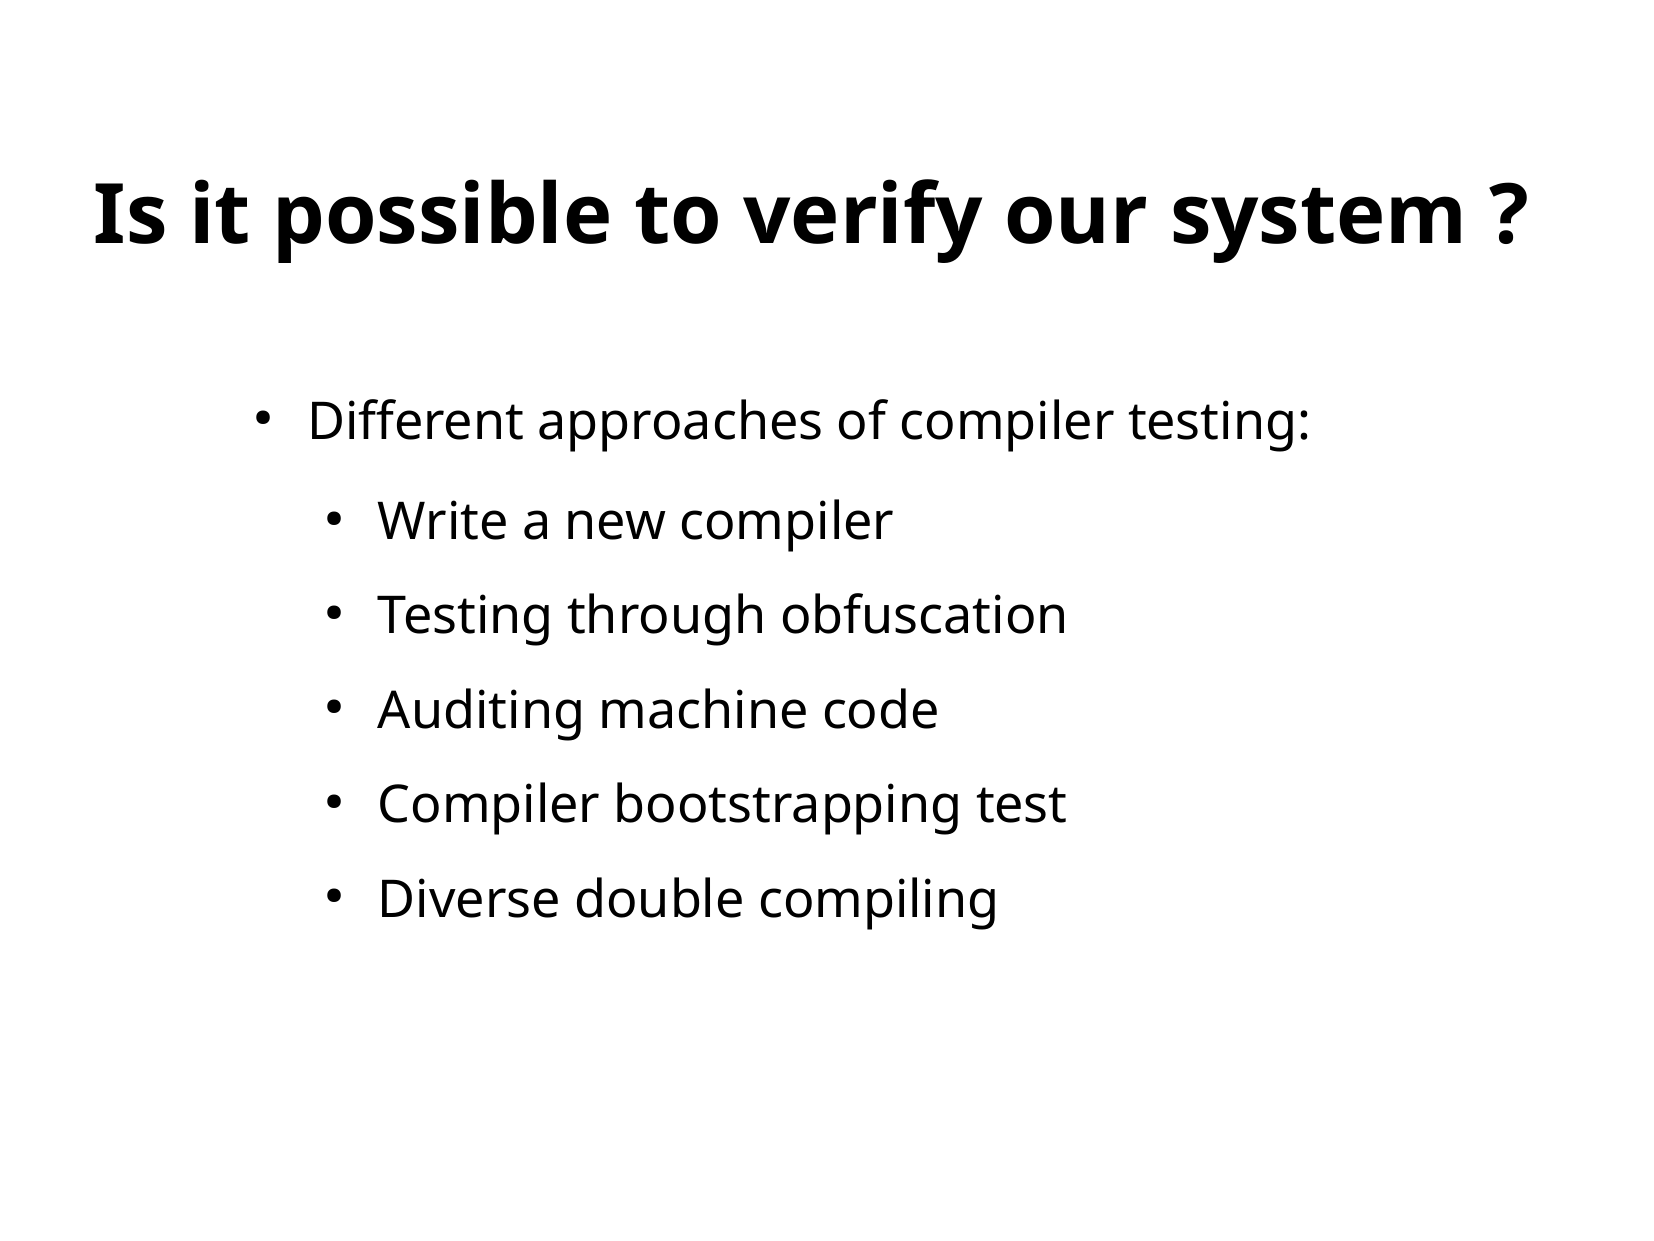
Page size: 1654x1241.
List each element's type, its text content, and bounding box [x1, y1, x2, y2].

text_box Is it possible to verify our system ? [59, 147, 1565, 263]
list Different approaches of compiler testing: Write a new compiler Testing through obfuscation Auditing machine code Compiler bootstrapping test Diverse double compiling [236, 383, 1595, 1114]
